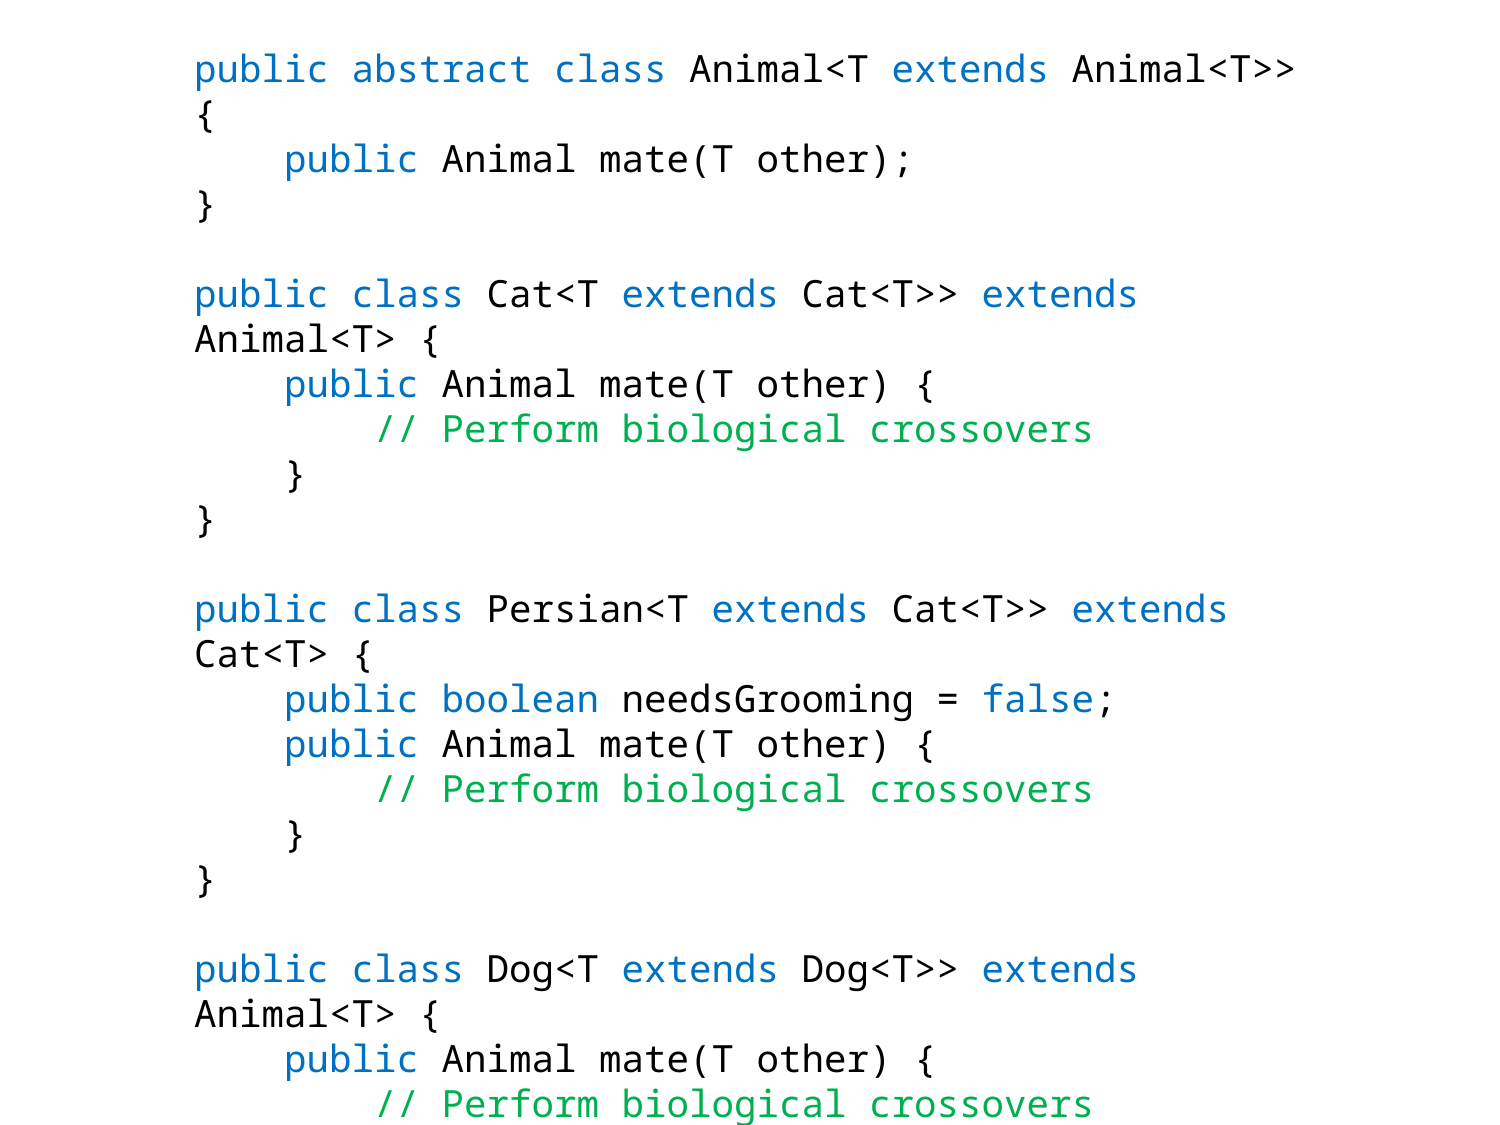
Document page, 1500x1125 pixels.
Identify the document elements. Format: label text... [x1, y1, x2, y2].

text_box public abstract class Animal<T extends Animal<T>> { public Animal mate(T other); } public class Cat<T extends Cat<T>> extends Animal<T> { public Animal mate(T other) { // Perform biological crossovers } } public class Persian<T extends Cat<T>> extends Cat<T> { public boolean needsGrooming = false; public Animal mate(T other) { // Perform biological crossovers } } public class Dog<T extends Dog<T>> extends Animal<T> { public Animal mate(T other) { // Perform biological crossovers } } [179, 37, 1321, 1125]
